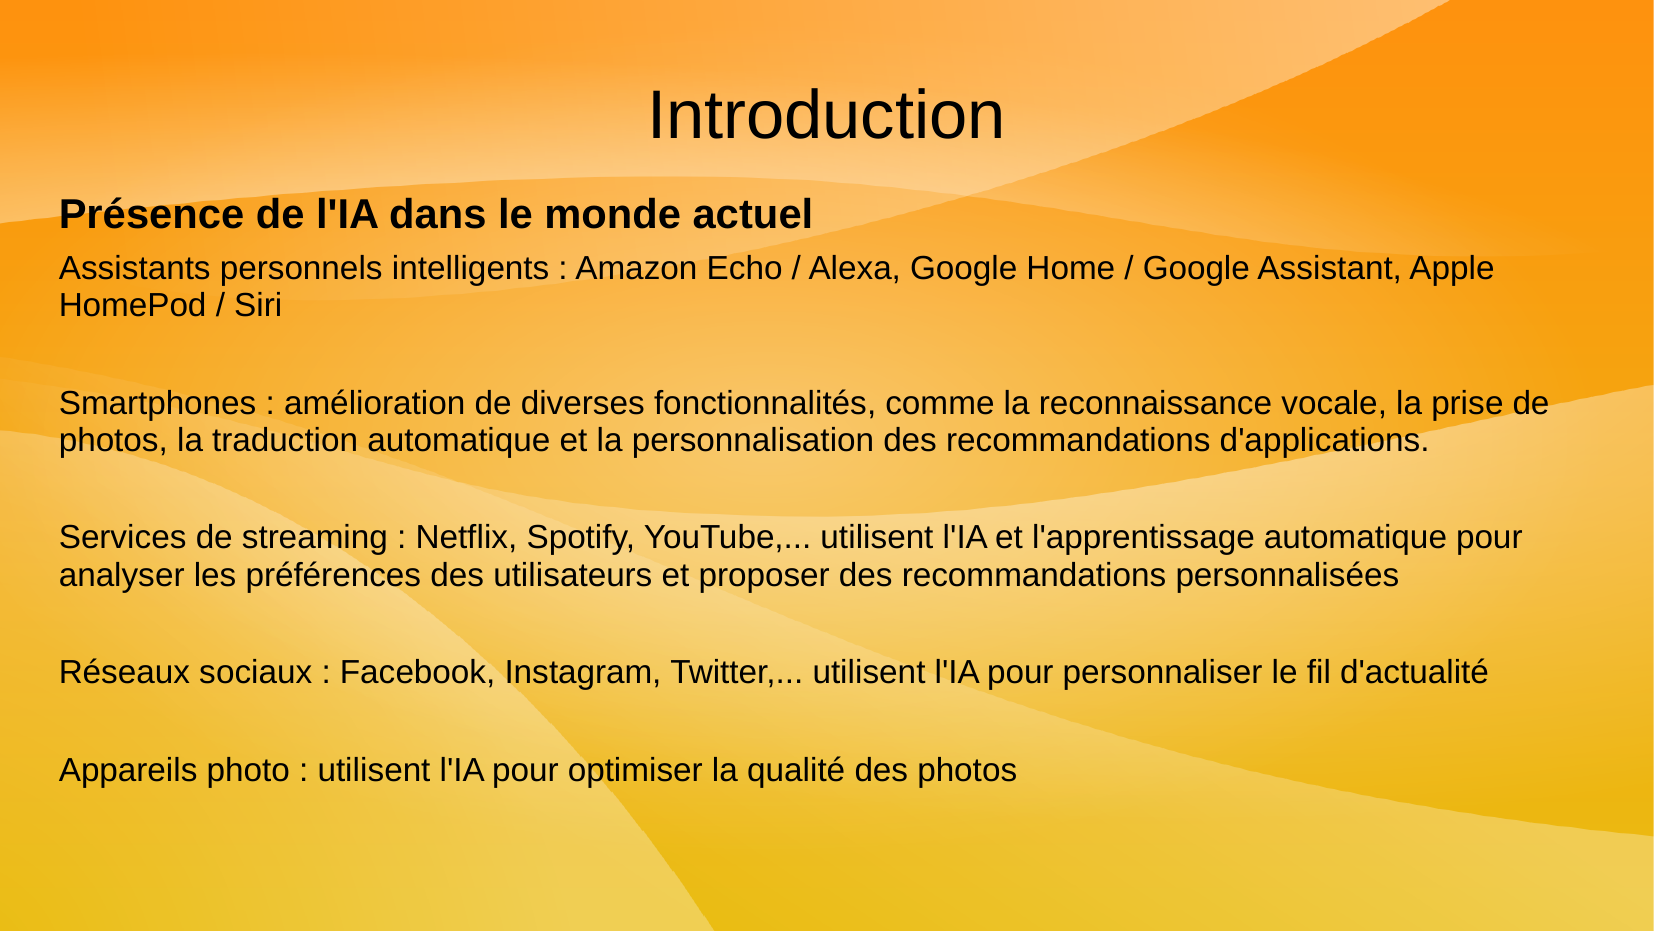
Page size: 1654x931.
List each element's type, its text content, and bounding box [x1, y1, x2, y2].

picture [0, 0, 1654, 931]
subtitle Présence de l'IA dans le monde actuel Assistants personnels intelligents : Amazon Echo / Alexa, Google Home / Google Assistant, Apple HomePod / Siri Smartphones : amélioration de diverses fonctionnalités, comme la reconnaissance vocale, la prise de photos, la traduction automatique et la personnalisation des recommandations d'applications. Services de streaming : Netflix, Spotify, YouTube,... utilisent l'IA et l'apprentissage automatique pour analyser les préférences des utilisateurs et proposer des recommandations personnalisées Réseaux sociaux : Facebook, Instagram, Twitter,... utilisent l'IA pour personnaliser le fil d'actualité Appareils photo : utilisent l'IA pour optimiser la qualité des photos [58, 191, 1565, 922]
title Introduction [82, 37, 1571, 193]
